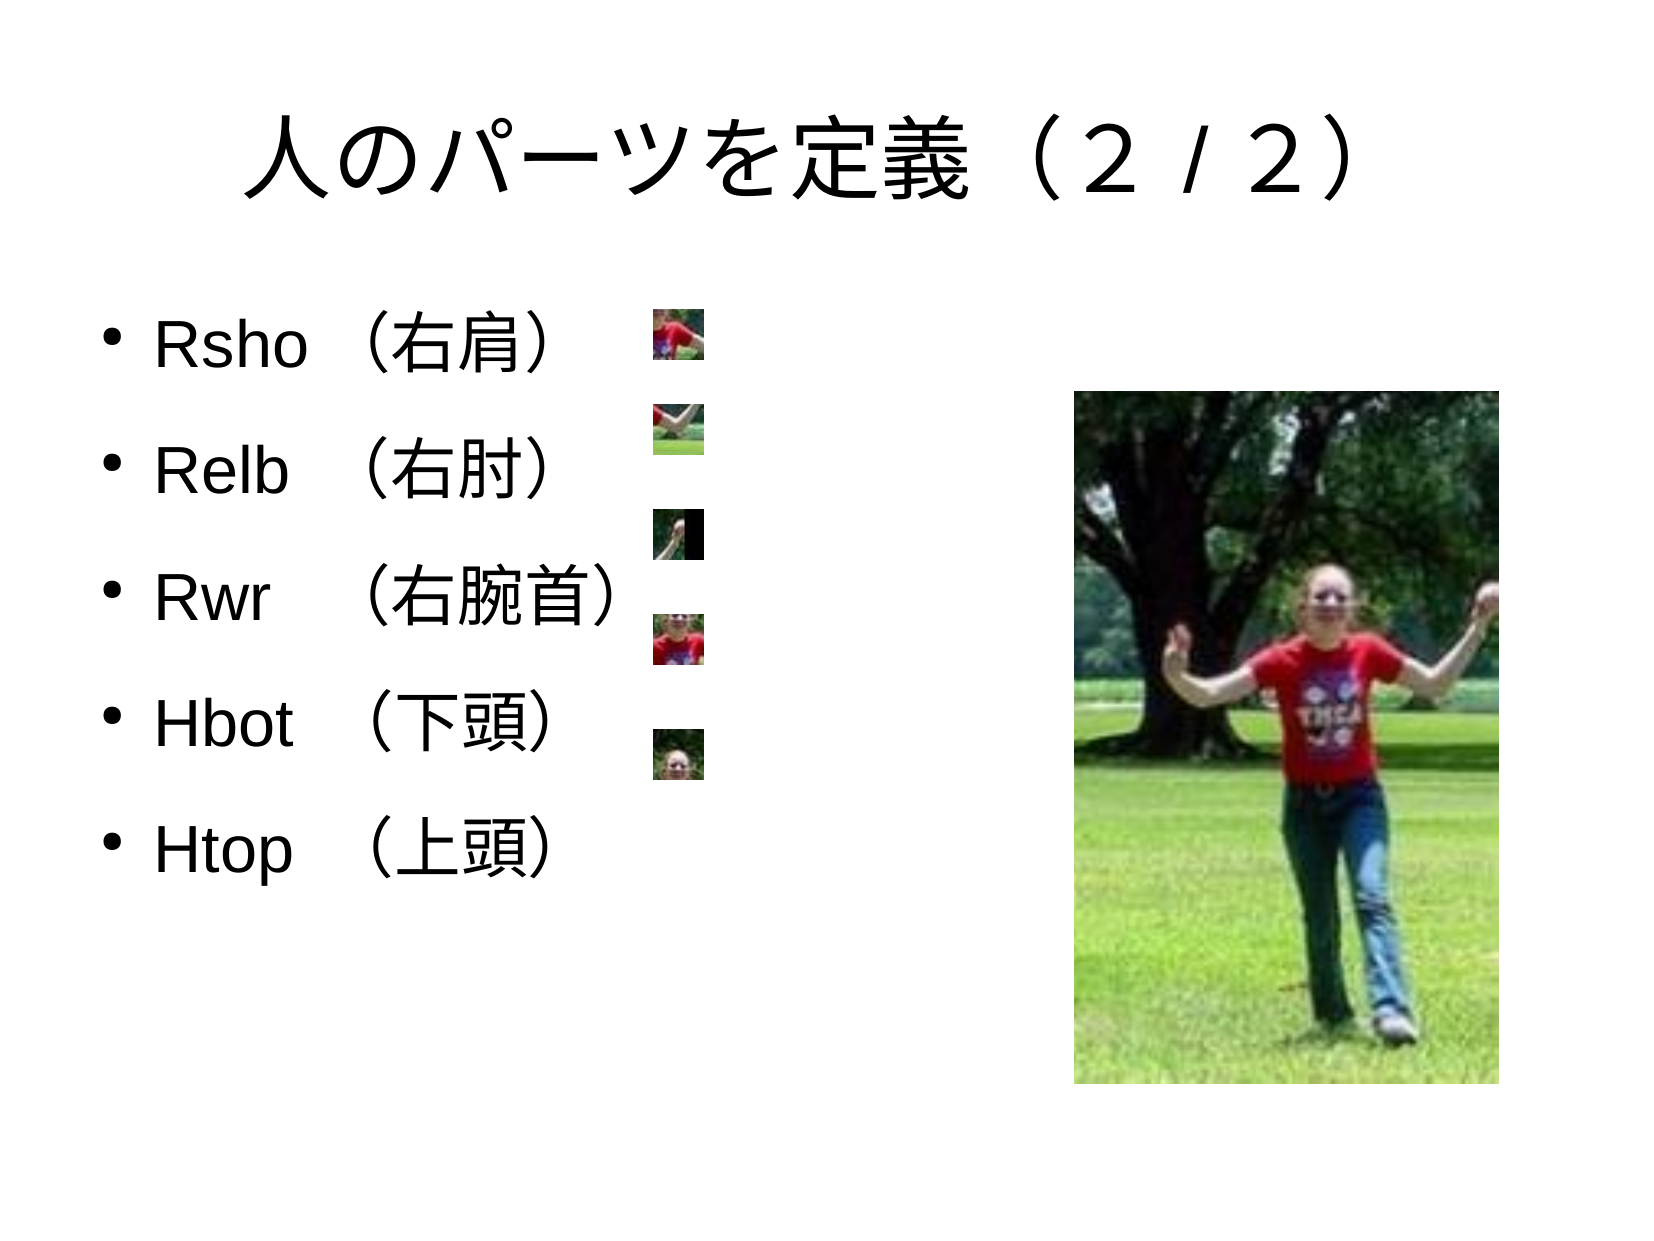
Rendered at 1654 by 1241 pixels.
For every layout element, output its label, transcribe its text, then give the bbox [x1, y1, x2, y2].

list Rsho（右肩） Relb （右肘） Rwr （右腕首） Hbot （下頭） Htop （上頭） [82, 290, 1571, 1109]
picture [653, 614, 704, 665]
picture [1074, 391, 1499, 1084]
picture [653, 729, 704, 781]
picture [653, 509, 704, 560]
picture [653, 309, 704, 361]
title 人のパーツを定義（２/２） [82, 49, 1571, 257]
picture [653, 404, 704, 455]
